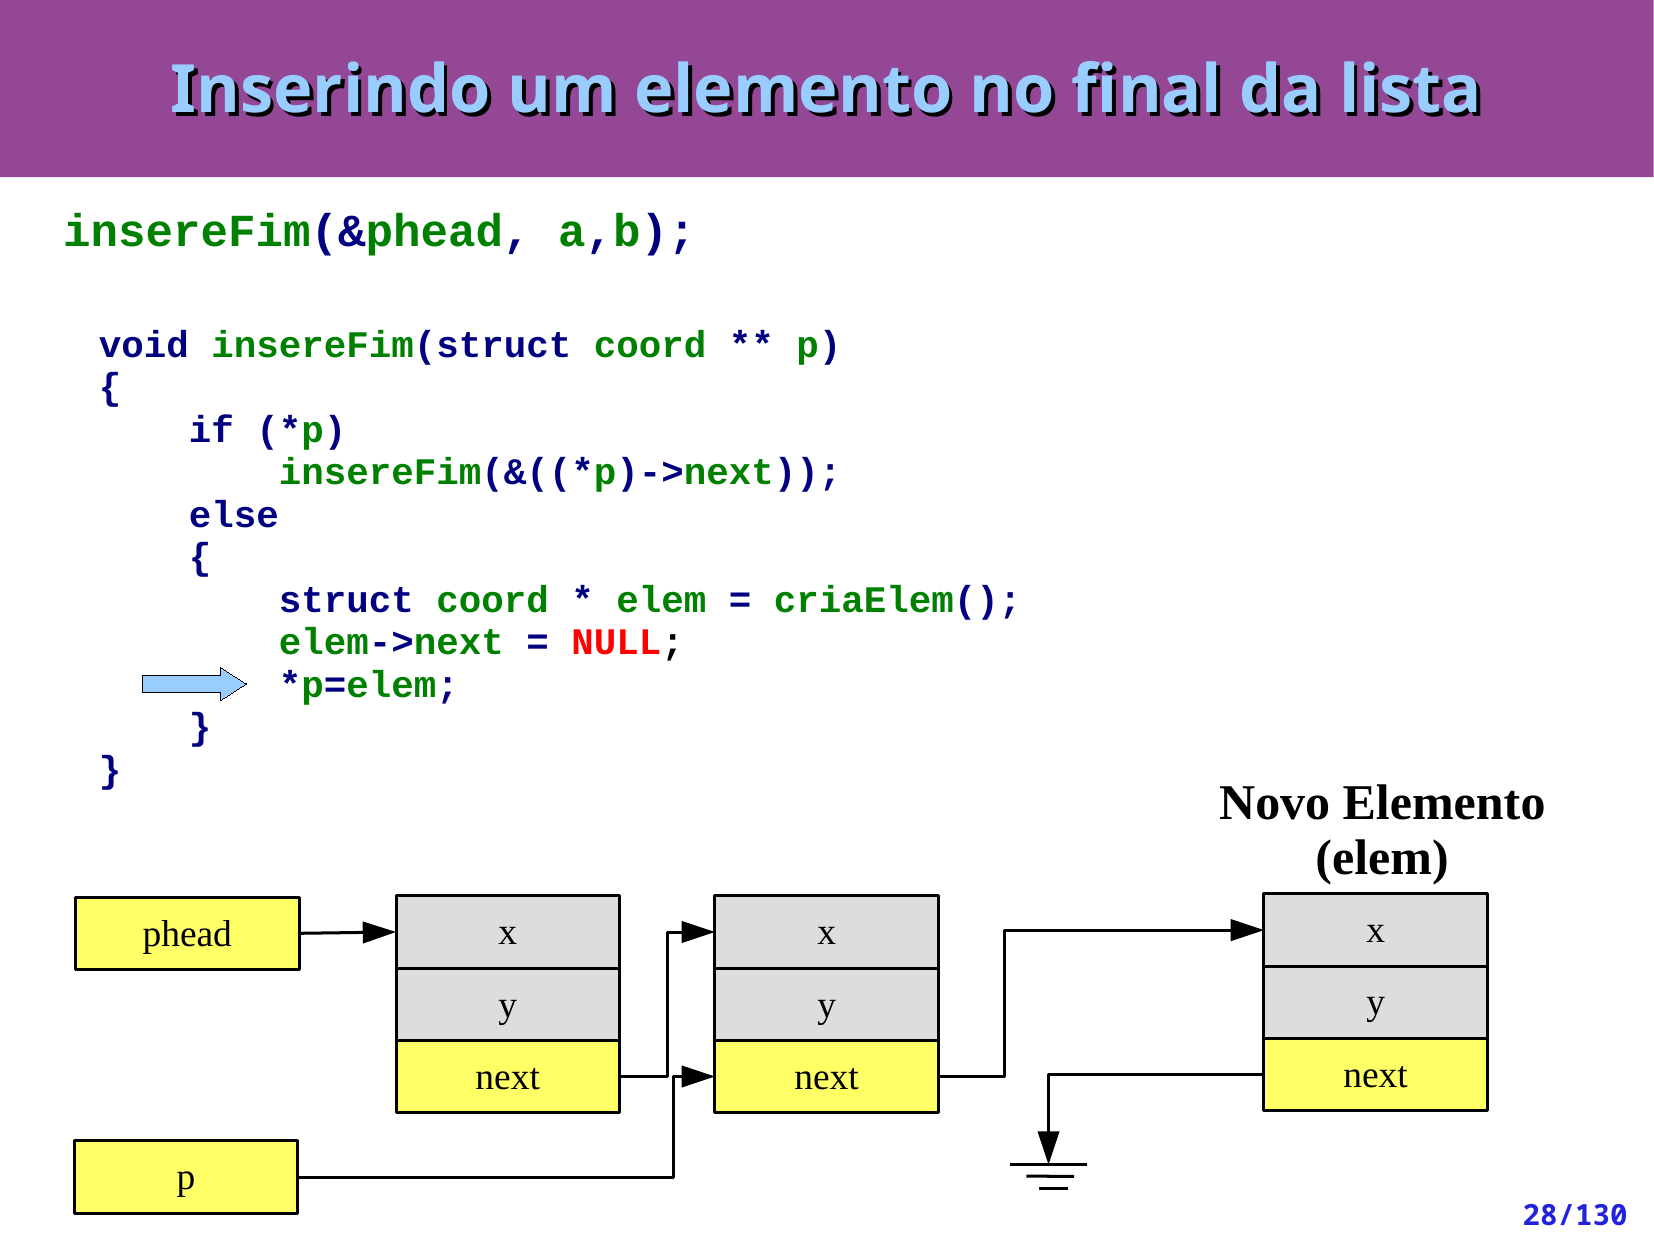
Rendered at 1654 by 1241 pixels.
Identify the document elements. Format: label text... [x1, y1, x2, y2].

text_box void insereFim(struct coord ** p) { if (*p) insereFim(&((*p)->next)); else { struct coord * elem = criaElem(); elem->next = NULL; *p=elem; } } [84, 318, 1640, 1103]
title Inserindo um elemento no final da lista [82, 0, 1571, 176]
text_box phead [75, 897, 84, 970]
text_box next [714, 1103, 939, 1113]
text_box next [1263, 1103, 1488, 1111]
text_box insereFim(&phead, a,b); [48, 200, 1654, 704]
text_box next [396, 1103, 620, 1113]
text_box p [74, 1140, 298, 1214]
